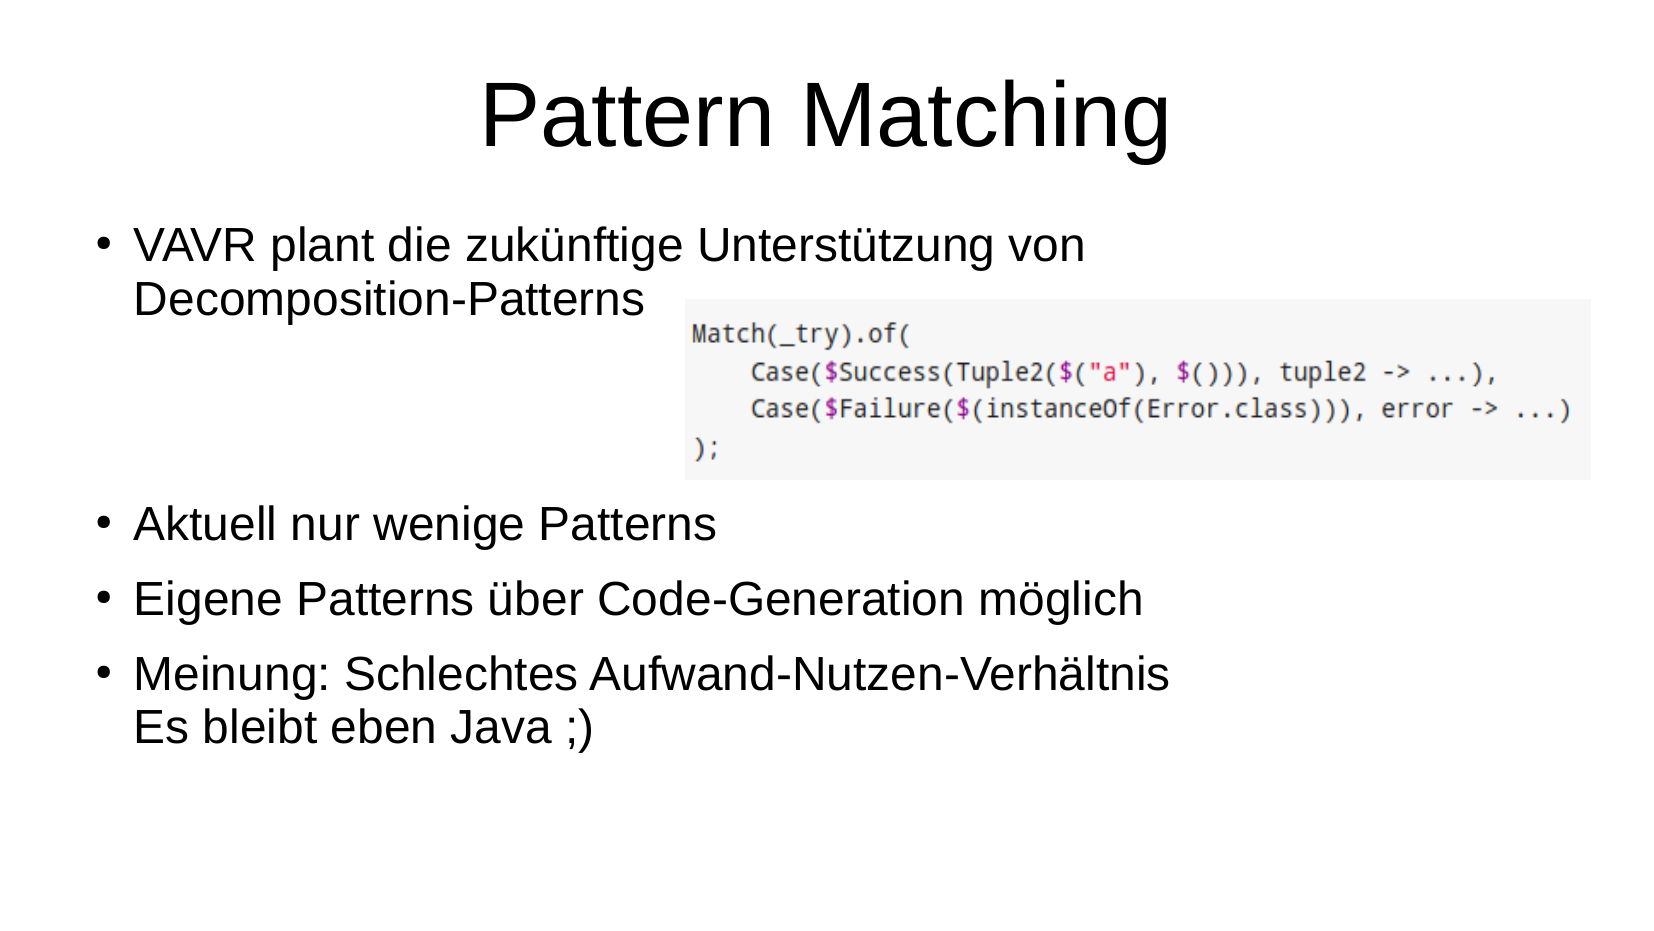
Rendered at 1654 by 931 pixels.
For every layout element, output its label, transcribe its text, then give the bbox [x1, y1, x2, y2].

list VAVR plant die zukünftige Unterstützung von Decomposition-Patterns Aktuell nur wenige Patterns Eigene Patterns über Code-Generation möglich Meinung: Schlechtes Aufwand-Nutzen-Verhältnis Es bleibt eben Java ;) [82, 217, 1571, 758]
picture [685, 299, 1591, 481]
title Pattern Matching [82, 37, 1571, 193]
